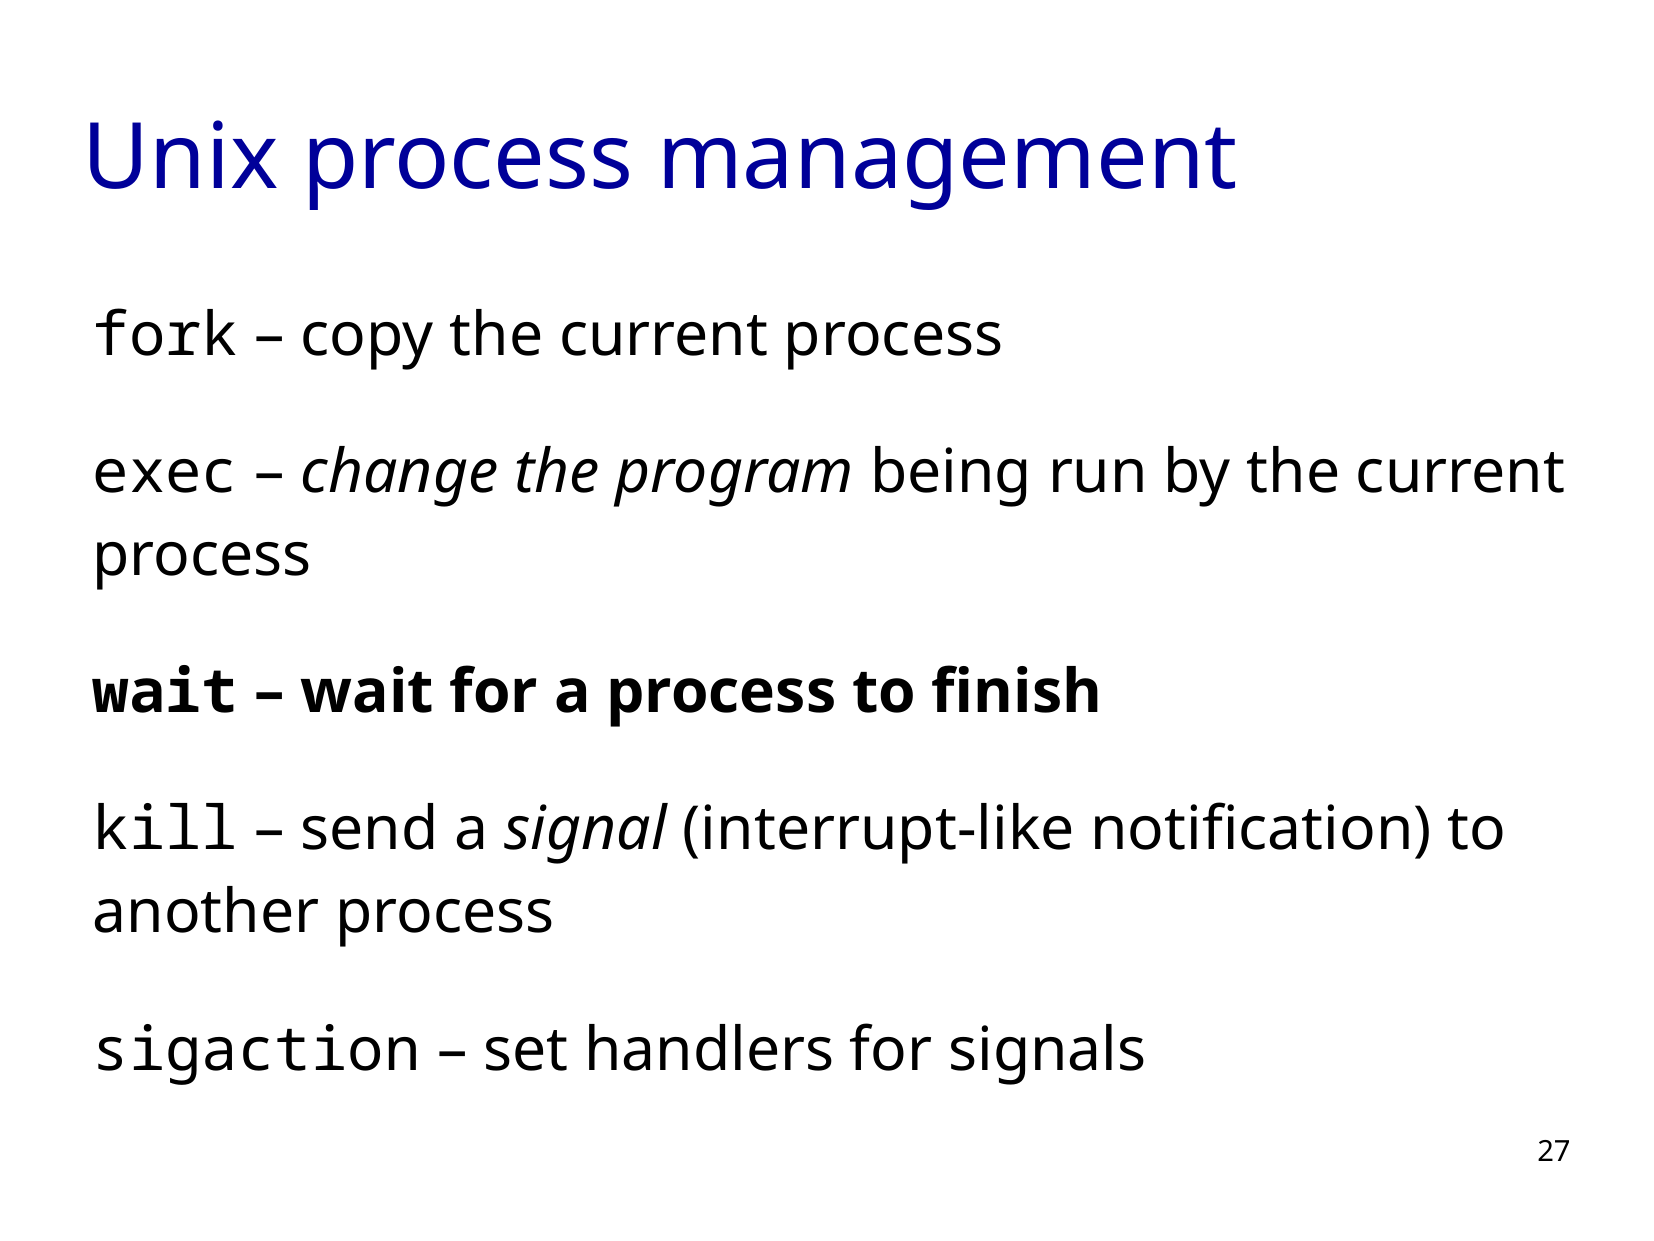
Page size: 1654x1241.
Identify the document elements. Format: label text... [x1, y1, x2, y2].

list fork – copy the current process exec – change the program being run by the current process wait – wait for a process to finish kill – send a signal (interrupt-like notification) to another process sigaction – set handlers for signals [60, 290, 1571, 1096]
title Unix process management [82, 49, 1571, 257]
